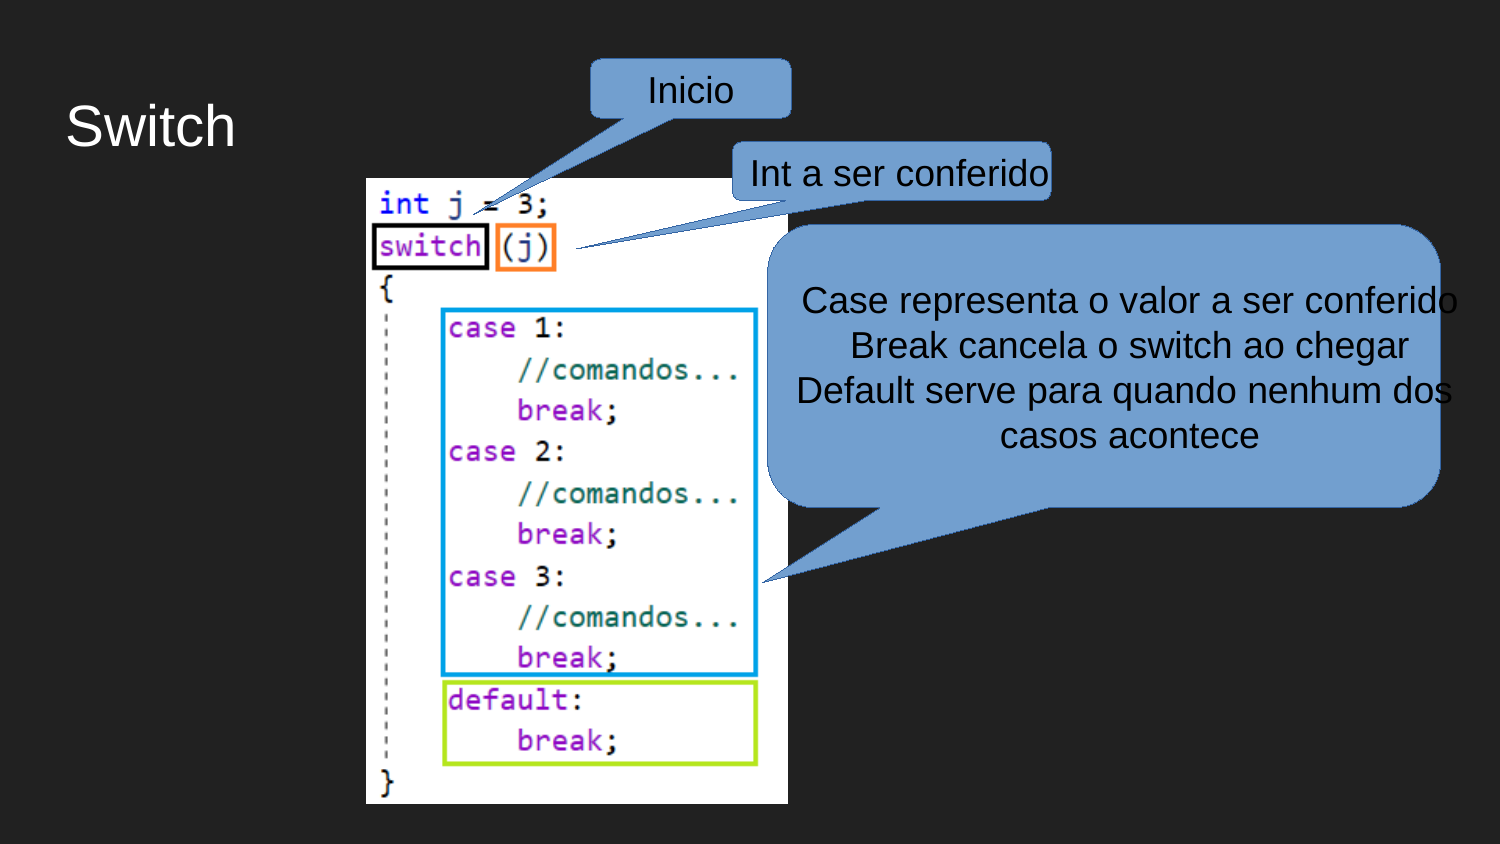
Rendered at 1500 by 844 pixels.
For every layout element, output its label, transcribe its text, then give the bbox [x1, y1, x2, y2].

text_box Case representa o valor a ser conferido Break cancela o switch ao chegar Default serve para quando nenhum dos casos acontece [762, 224, 1441, 583]
picture [366, 178, 788, 804]
text_box Switch [51, 72, 402, 167]
text_box Inicio [473, 58, 792, 215]
text_box Int a ser conferido [576, 141, 1052, 249]
